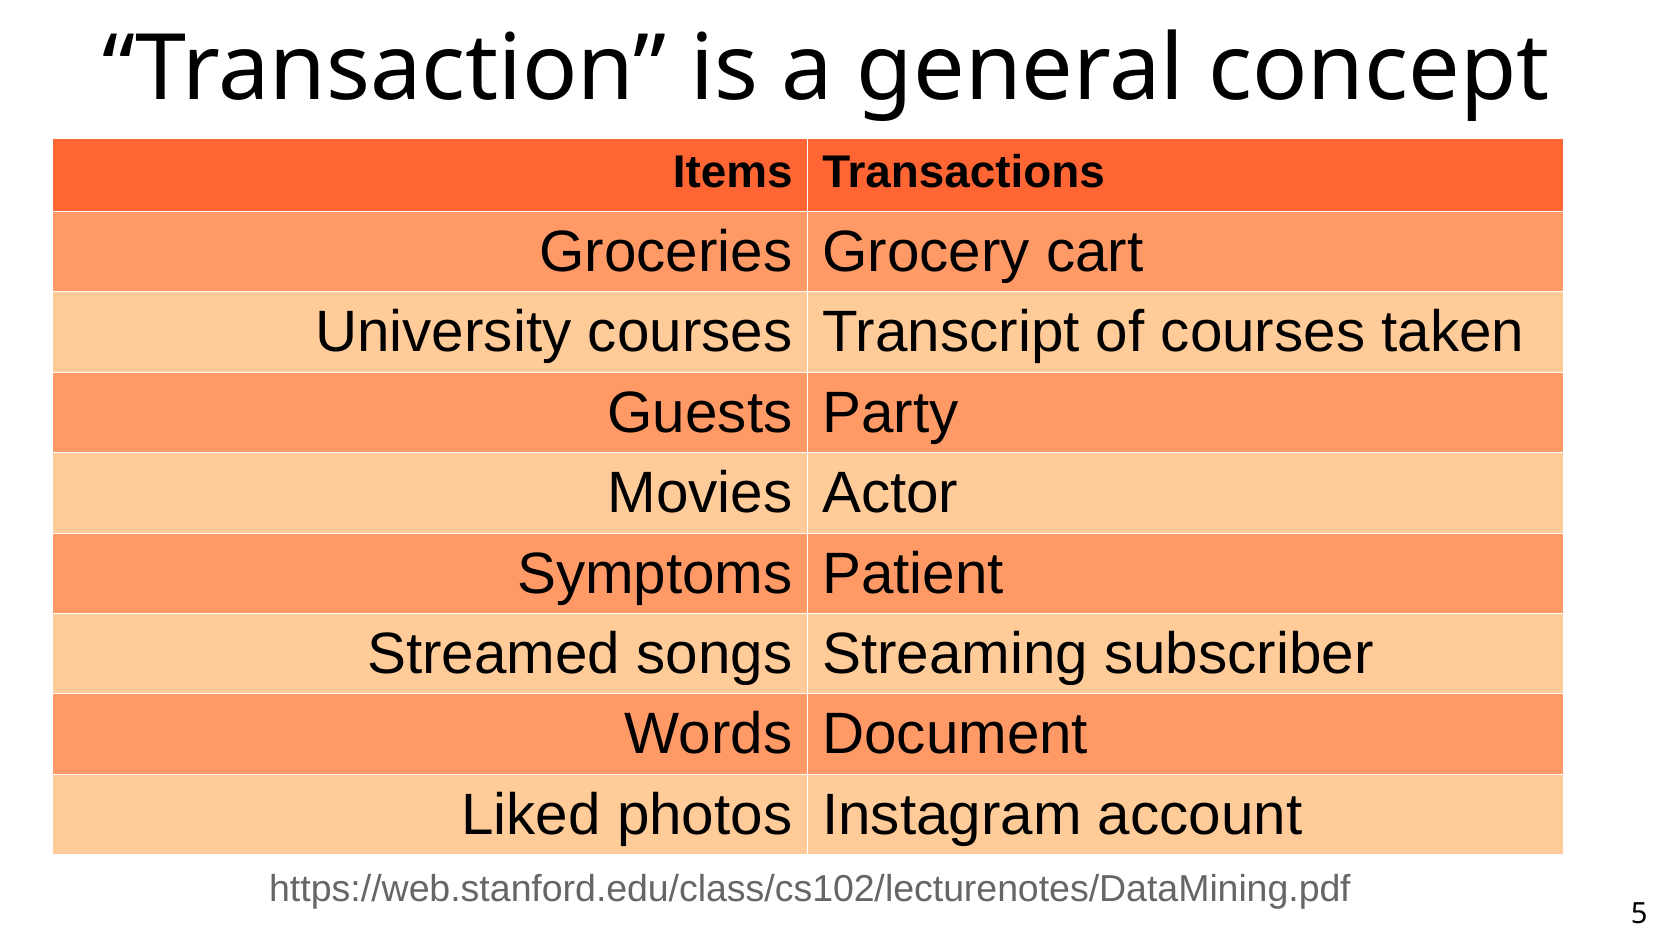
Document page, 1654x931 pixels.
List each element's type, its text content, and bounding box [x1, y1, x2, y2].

table_cell Movies [53, 453, 807, 533]
table_cell Streaming subscriber [808, 614, 1563, 693]
table_cell Instagram account [808, 775, 1563, 854]
table_cell Party [808, 373, 1563, 452]
table_header Items [53, 139, 807, 211]
table_cell Guests [53, 373, 807, 452]
table_cell Actor [808, 453, 1563, 533]
table_cell University courses [53, 292, 807, 372]
table_cell Groceries [53, 212, 807, 291]
table_cell Grocery cart [808, 212, 1563, 291]
table_header Transactions [808, 139, 1563, 211]
text_box https://web.stanford.edu/class/cs102/lecturenotes/DataMining.pdf [254, 859, 1367, 917]
table_cell Document [808, 694, 1563, 774]
table_cell Patient [808, 534, 1563, 613]
table_cell Liked photos [53, 775, 807, 854]
table_cell Streamed songs [53, 614, 807, 693]
table_cell Symptoms [53, 534, 807, 613]
table_cell Transcript of courses taken [808, 292, 1563, 372]
table_cell Words [53, 694, 807, 774]
title “Transaction” is a general concept [82, 1, 1571, 128]
